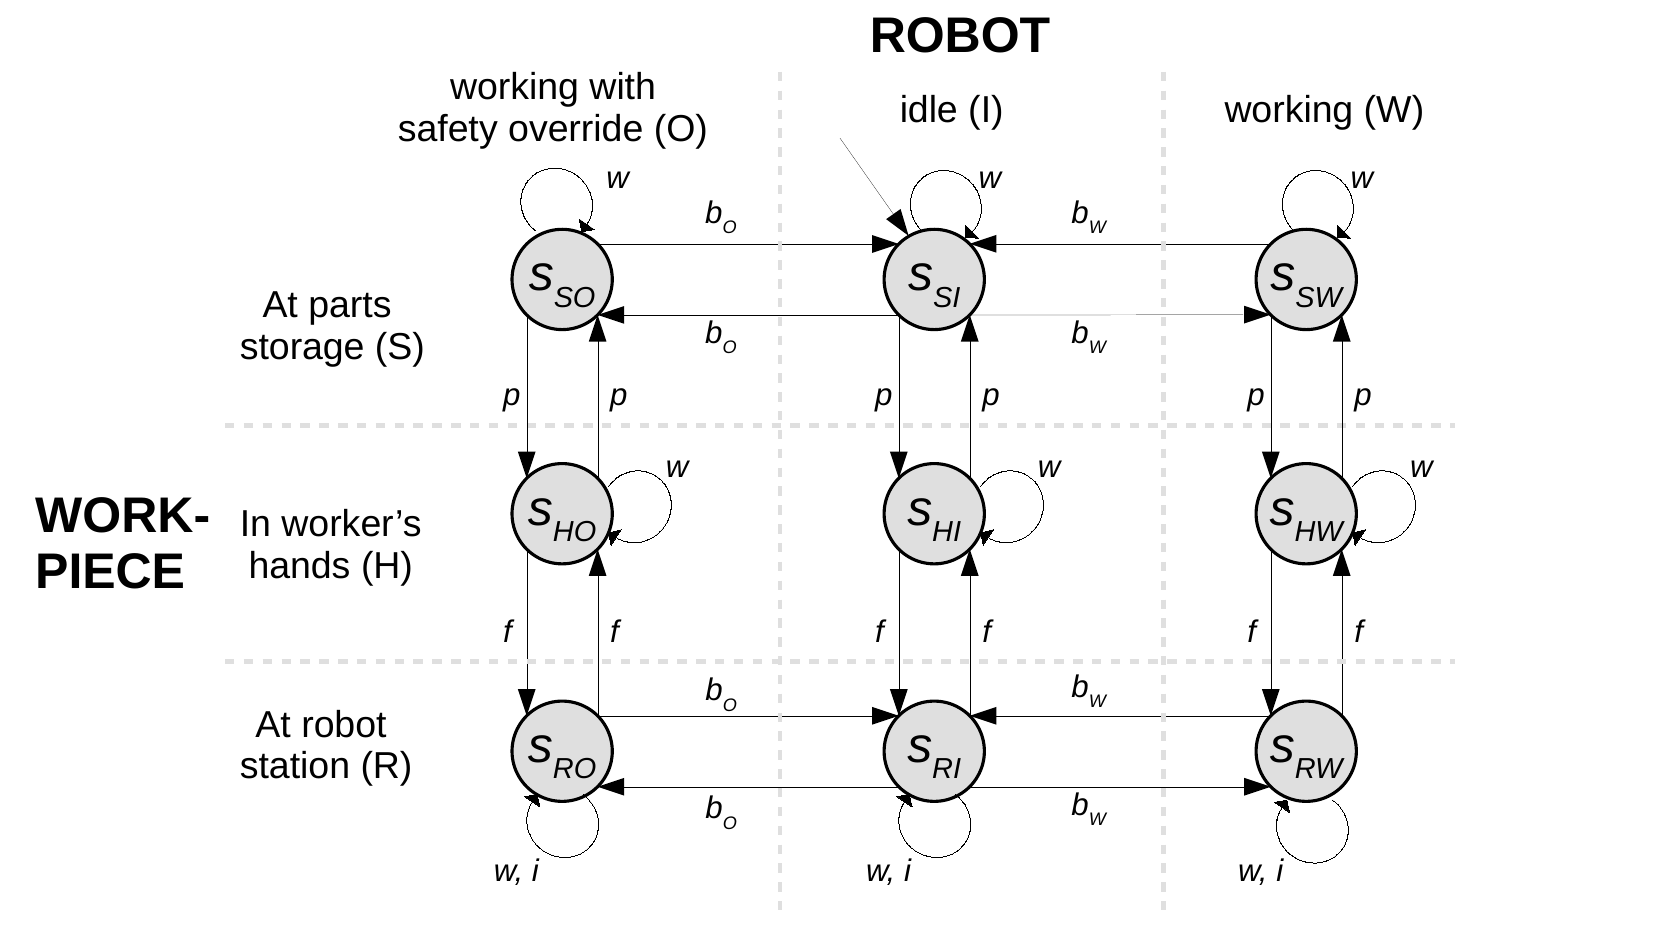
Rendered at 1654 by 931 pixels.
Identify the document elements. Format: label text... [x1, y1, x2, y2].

text_box bO [690, 307, 752, 365]
text_box [524, 794, 540, 845]
text_box working with safety override (O) [383, 57, 724, 157]
text_box w [963, 152, 1054, 208]
text_box f [488, 607, 527, 662]
text_box p [1339, 369, 1387, 424]
text_box [980, 470, 1023, 487]
text_box [1352, 470, 1395, 487]
text_box [579, 208, 595, 232]
text_box w [1395, 441, 1486, 497]
text_box [896, 794, 913, 845]
text_box ROBOT [855, 0, 1066, 71]
text_box bW [1056, 779, 1121, 837]
text_box [942, 794, 971, 858]
text_box [1274, 800, 1290, 845]
text_box WORK- PIECE [20, 480, 226, 607]
text_box [608, 470, 651, 487]
text_box bO [690, 783, 752, 841]
text_box w [1023, 441, 1114, 497]
text_box At robot station (R) [225, 695, 428, 795]
text_box sRO [512, 701, 613, 802]
text_box [1352, 497, 1416, 546]
text_box sRI [884, 701, 985, 802]
text_box bO [690, 188, 752, 246]
text_box [980, 497, 1044, 546]
text_box [1337, 208, 1354, 239]
text_box p [1232, 369, 1280, 424]
text_box f [860, 607, 899, 662]
text_box bW [1056, 661, 1121, 719]
text_box [570, 794, 599, 858]
text_box w, i [1223, 845, 1314, 901]
text_box bW [1056, 188, 1121, 246]
text_box p [488, 369, 536, 424]
text_box w, i [851, 845, 942, 901]
text_box working (W) [1209, 81, 1440, 139]
text_box bW [1056, 307, 1121, 365]
text_box sSI [884, 229, 985, 330]
text_box p [860, 369, 908, 424]
text_box w [1335, 152, 1426, 208]
text_box [1314, 800, 1349, 864]
text_box f [1339, 607, 1378, 662]
text_box [910, 170, 963, 230]
text_box In worker’s hands (H) [225, 494, 437, 594]
text_box [608, 497, 672, 546]
text_box sRW [1256, 701, 1357, 802]
text_box f [595, 607, 634, 662]
text_box [1282, 170, 1335, 230]
text_box p [595, 369, 643, 424]
text_box w [651, 441, 741, 497]
text_box idle (I) [885, 81, 1019, 139]
text_box w, i [479, 845, 570, 901]
text_box [965, 208, 982, 239]
text_box p [967, 369, 1015, 424]
text_box sHW [1256, 463, 1357, 564]
text_box [520, 168, 591, 231]
text_box At parts storage (S) [225, 276, 440, 376]
text_box f [1232, 607, 1271, 662]
text_box w [591, 157, 682, 208]
text_box sSW [1256, 229, 1357, 330]
text_box sHO [512, 463, 613, 564]
text_box f [967, 607, 1006, 662]
text_box sSO [512, 229, 613, 330]
text_box bO [690, 665, 752, 723]
text_box sHI [884, 463, 985, 564]
